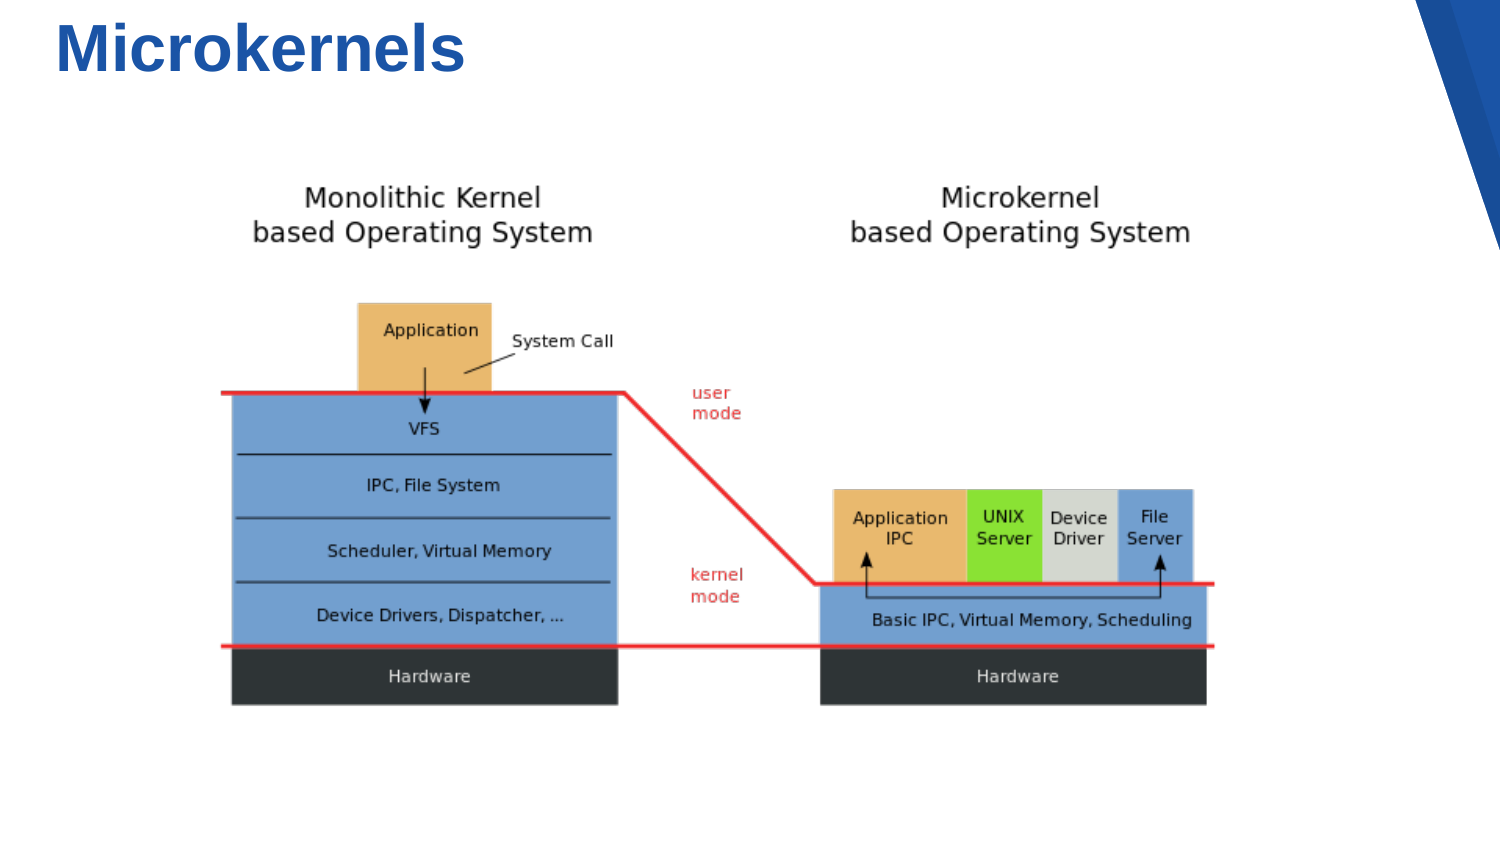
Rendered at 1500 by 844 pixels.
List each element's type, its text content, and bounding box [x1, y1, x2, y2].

title Microkernels [40, 32, 1366, 101]
picture [190, 164, 1246, 728]
